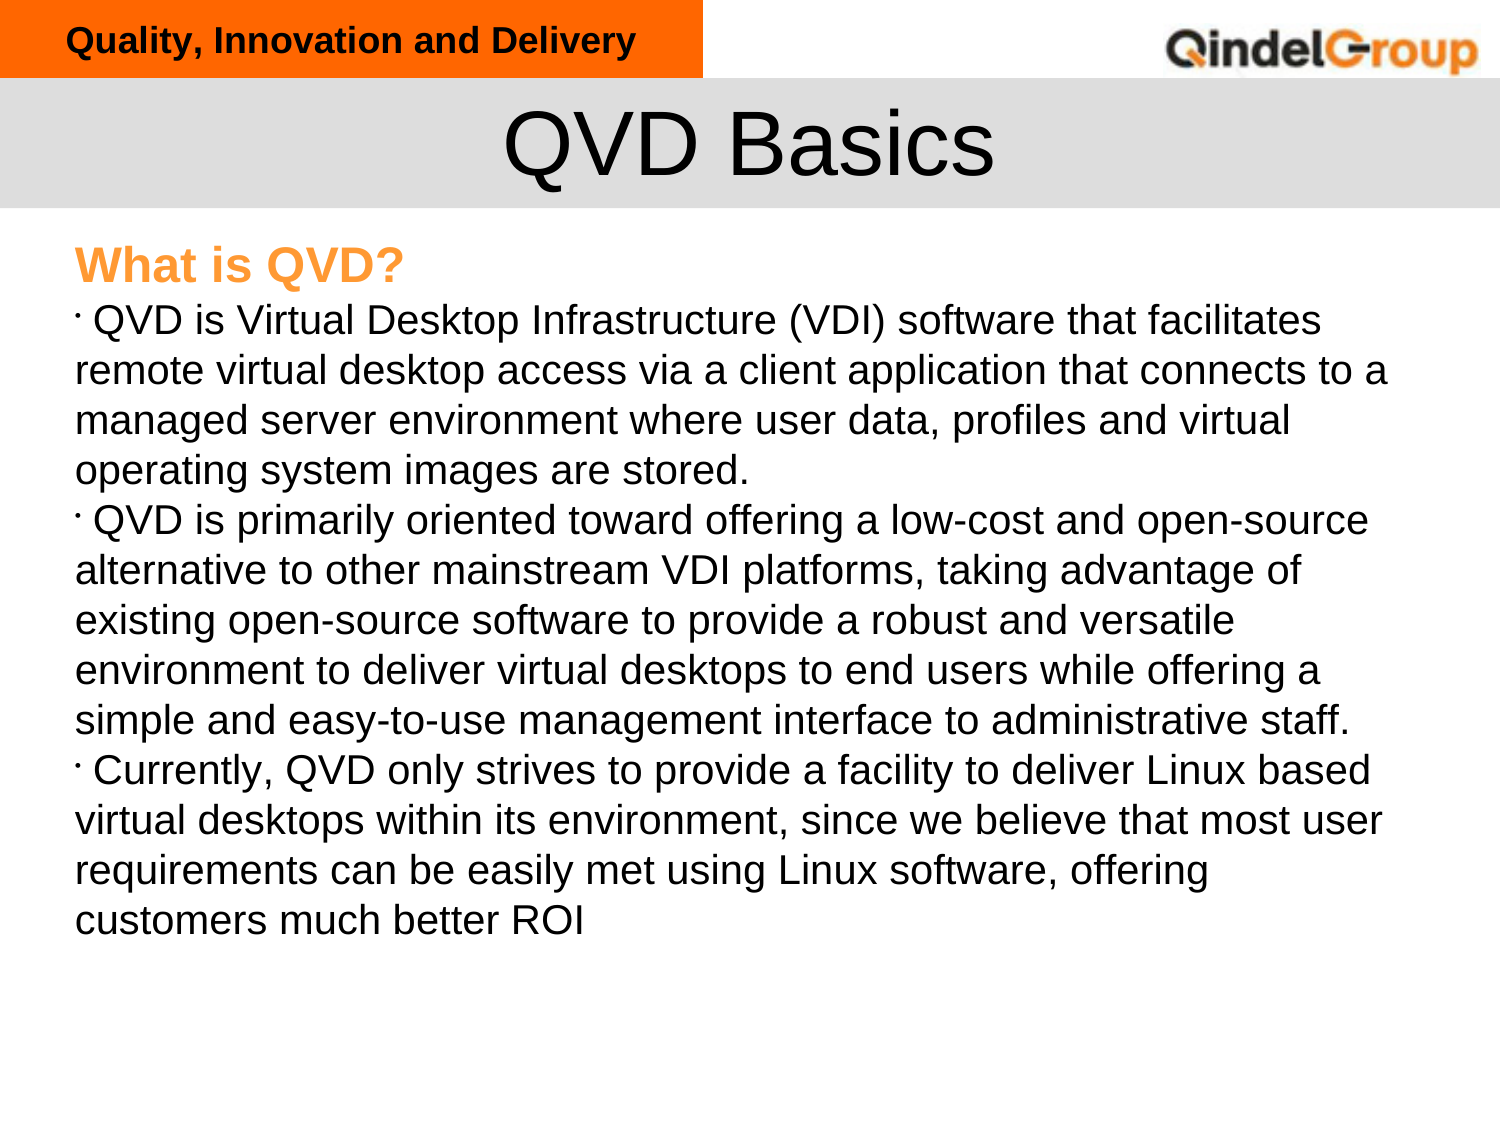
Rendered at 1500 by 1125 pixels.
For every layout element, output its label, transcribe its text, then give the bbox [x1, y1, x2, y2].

picture [1163, 23, 1481, 78]
text_box What is QVD? QVD is Virtual Desktop Infrastructure (VDI) software that facilitates remote virtual desktop access via a client application that connects to a managed server environment where user data, profiles and virtual operating system images are stored. QVD is primarily oriented toward offering a low-cost and open-source alternative to other mainstream VDI platforms, taking advantage of existing open-source software to provide a robust and versatile environment to deliver virtual desktops to end users while offering a simple and easy-to-use management interface to administrative staff. Currently, QVD only strives to provide a facility to deliver Linux based virtual desktops within its environment, since we believe that most user requirements can be easily met using Linux software, offering customers much better ROI [60, 224, 1426, 951]
title QVD Basics [75, 45, 1426, 224]
